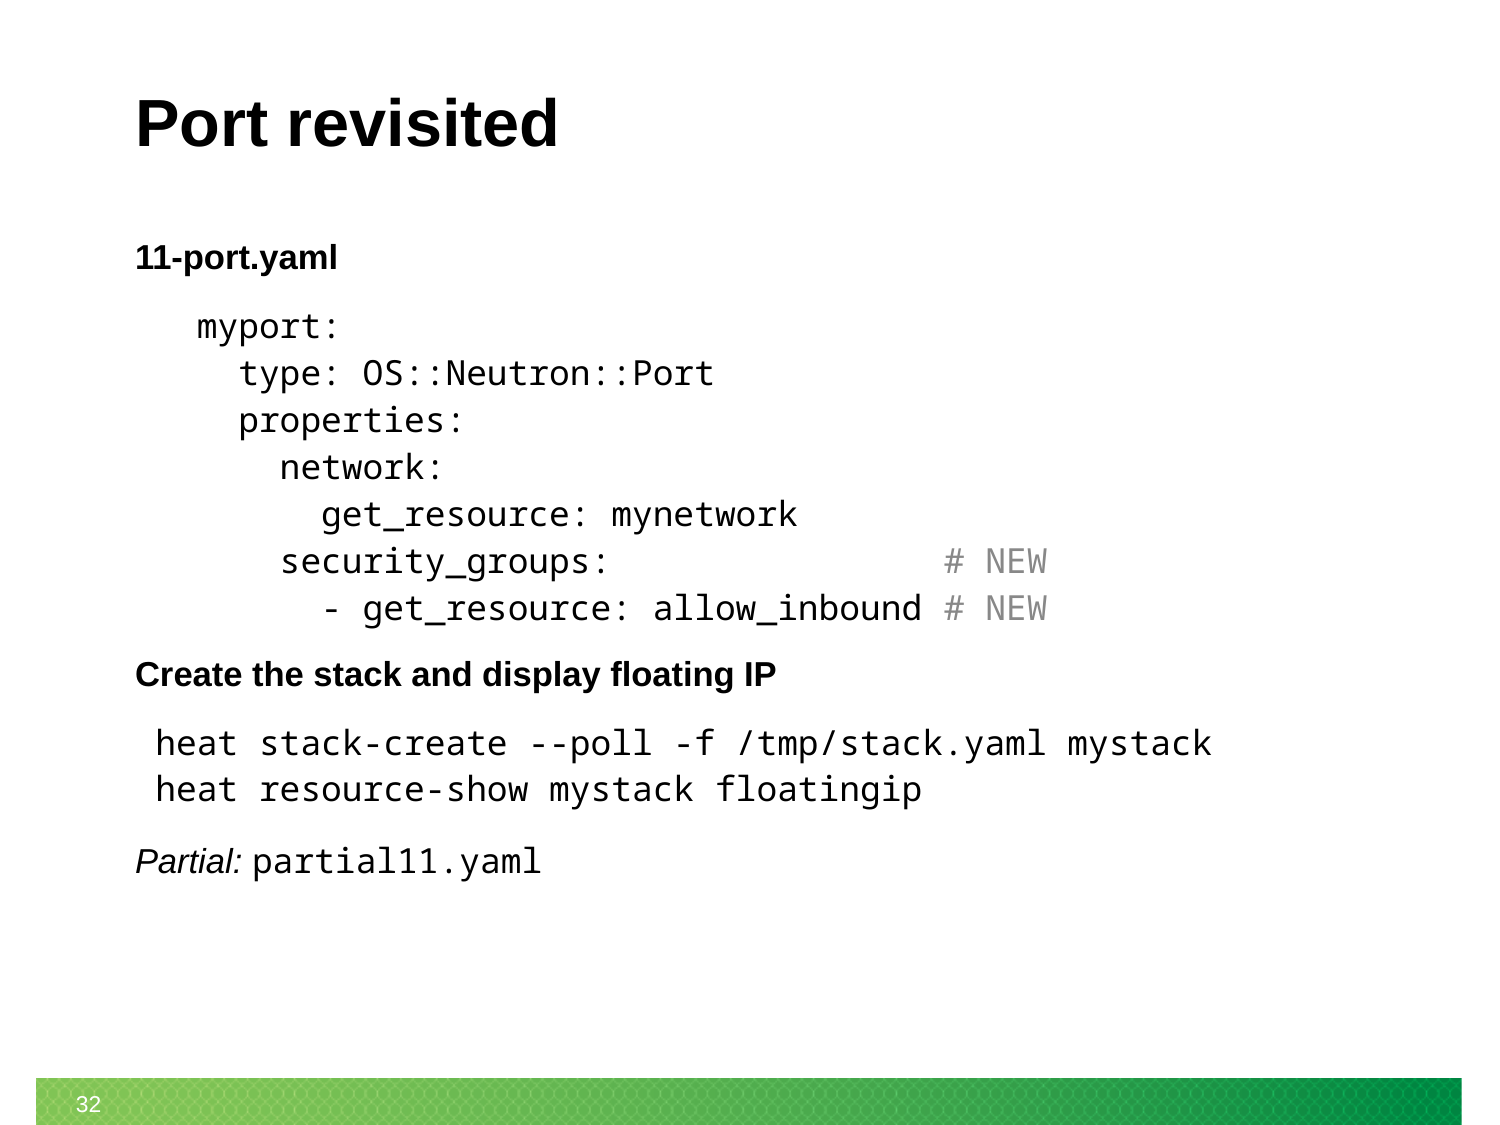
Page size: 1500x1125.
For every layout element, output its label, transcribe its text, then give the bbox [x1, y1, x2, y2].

title Port revisited [135, 41, 1372, 204]
list 11-port.yaml myport: type: OS::Neutron::Port properties: network: get_resource: mynetwork security_groups: # NEW - get_resource: allow_inbound # NEW Create the stack and display floating IP heat stack-create --poll -f /tmp/stack.yaml mystack heat resource-show mystack floatingip Partial: partial11.yaml [135, 238, 1372, 892]
picture [36, 1078, 1462, 1125]
